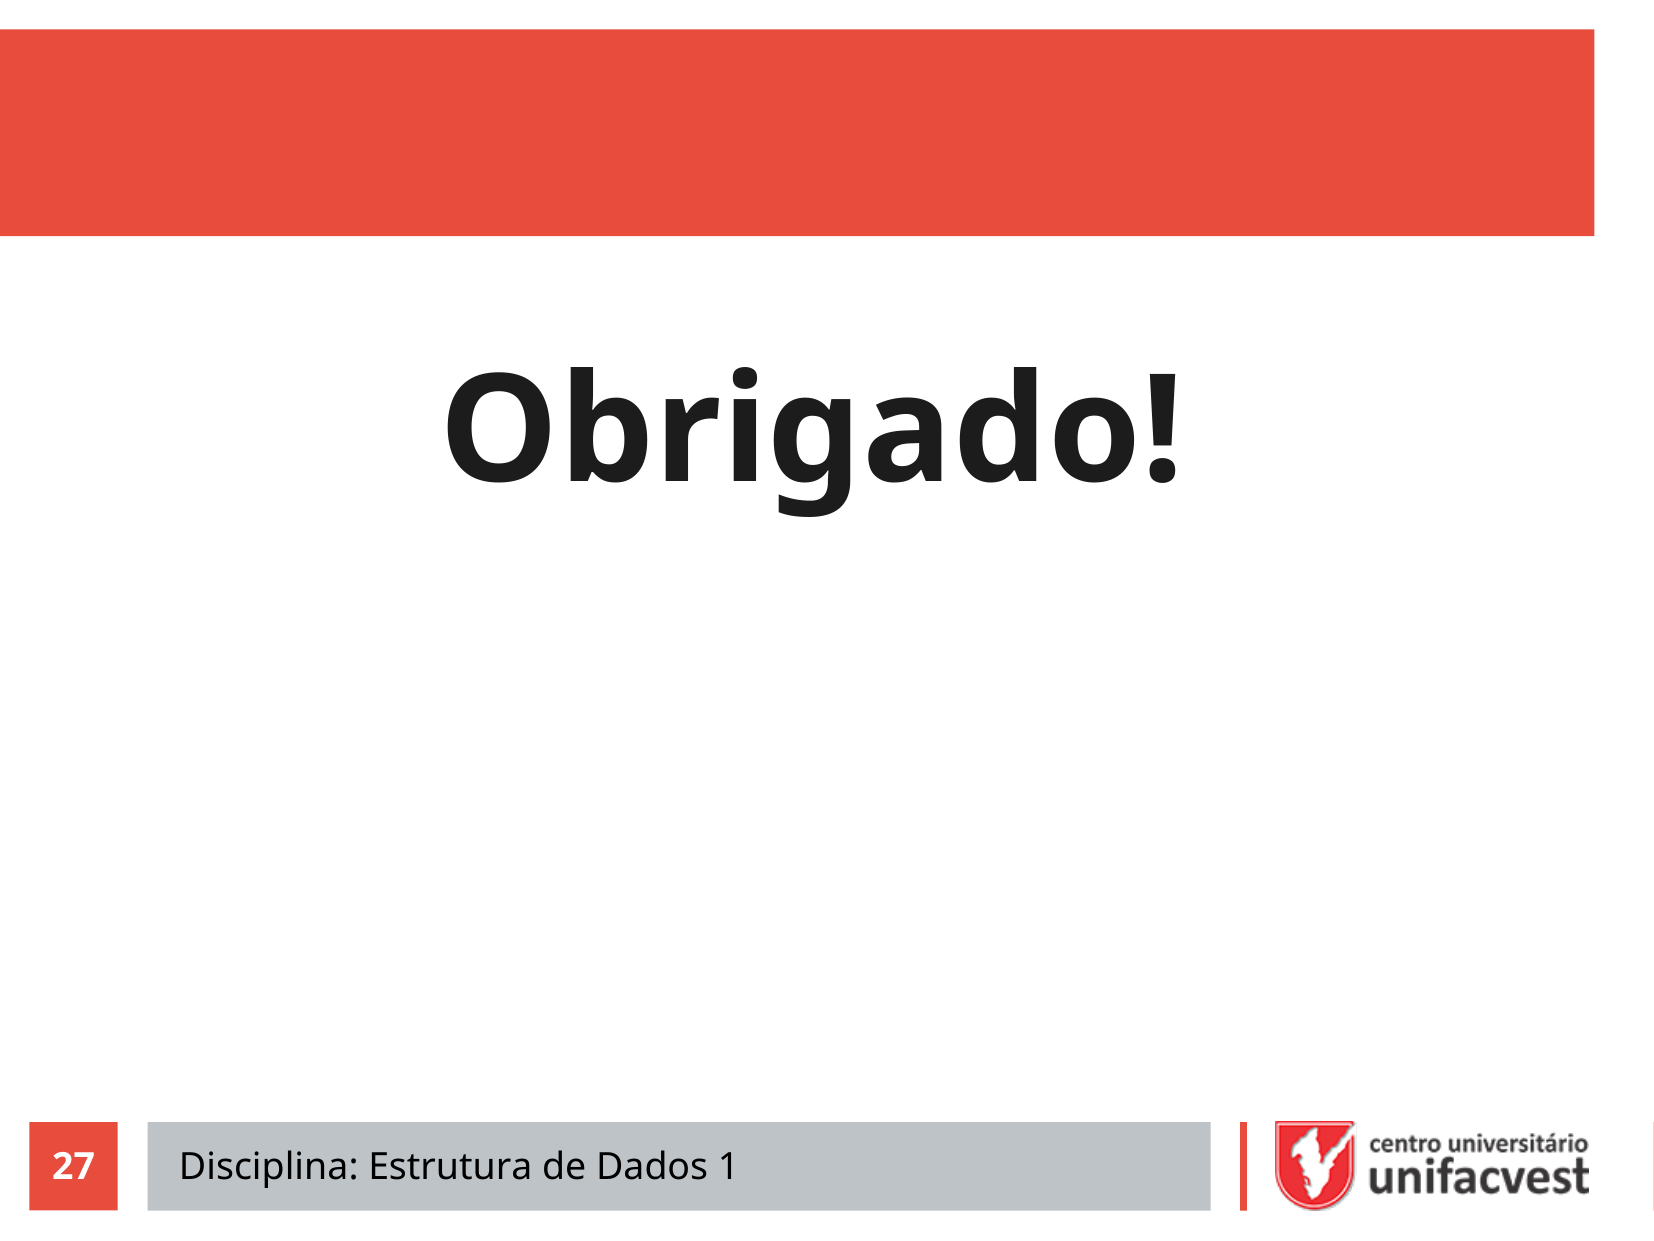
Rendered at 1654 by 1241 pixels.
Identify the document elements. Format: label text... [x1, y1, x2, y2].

text_box [1248, 1120, 1654, 1212]
list Obrigado! [59, 324, 1566, 1093]
text_box Disciplina: Estrutura de Dados 1 [164, 1132, 1214, 1196]
picture [1275, 1121, 1589, 1211]
